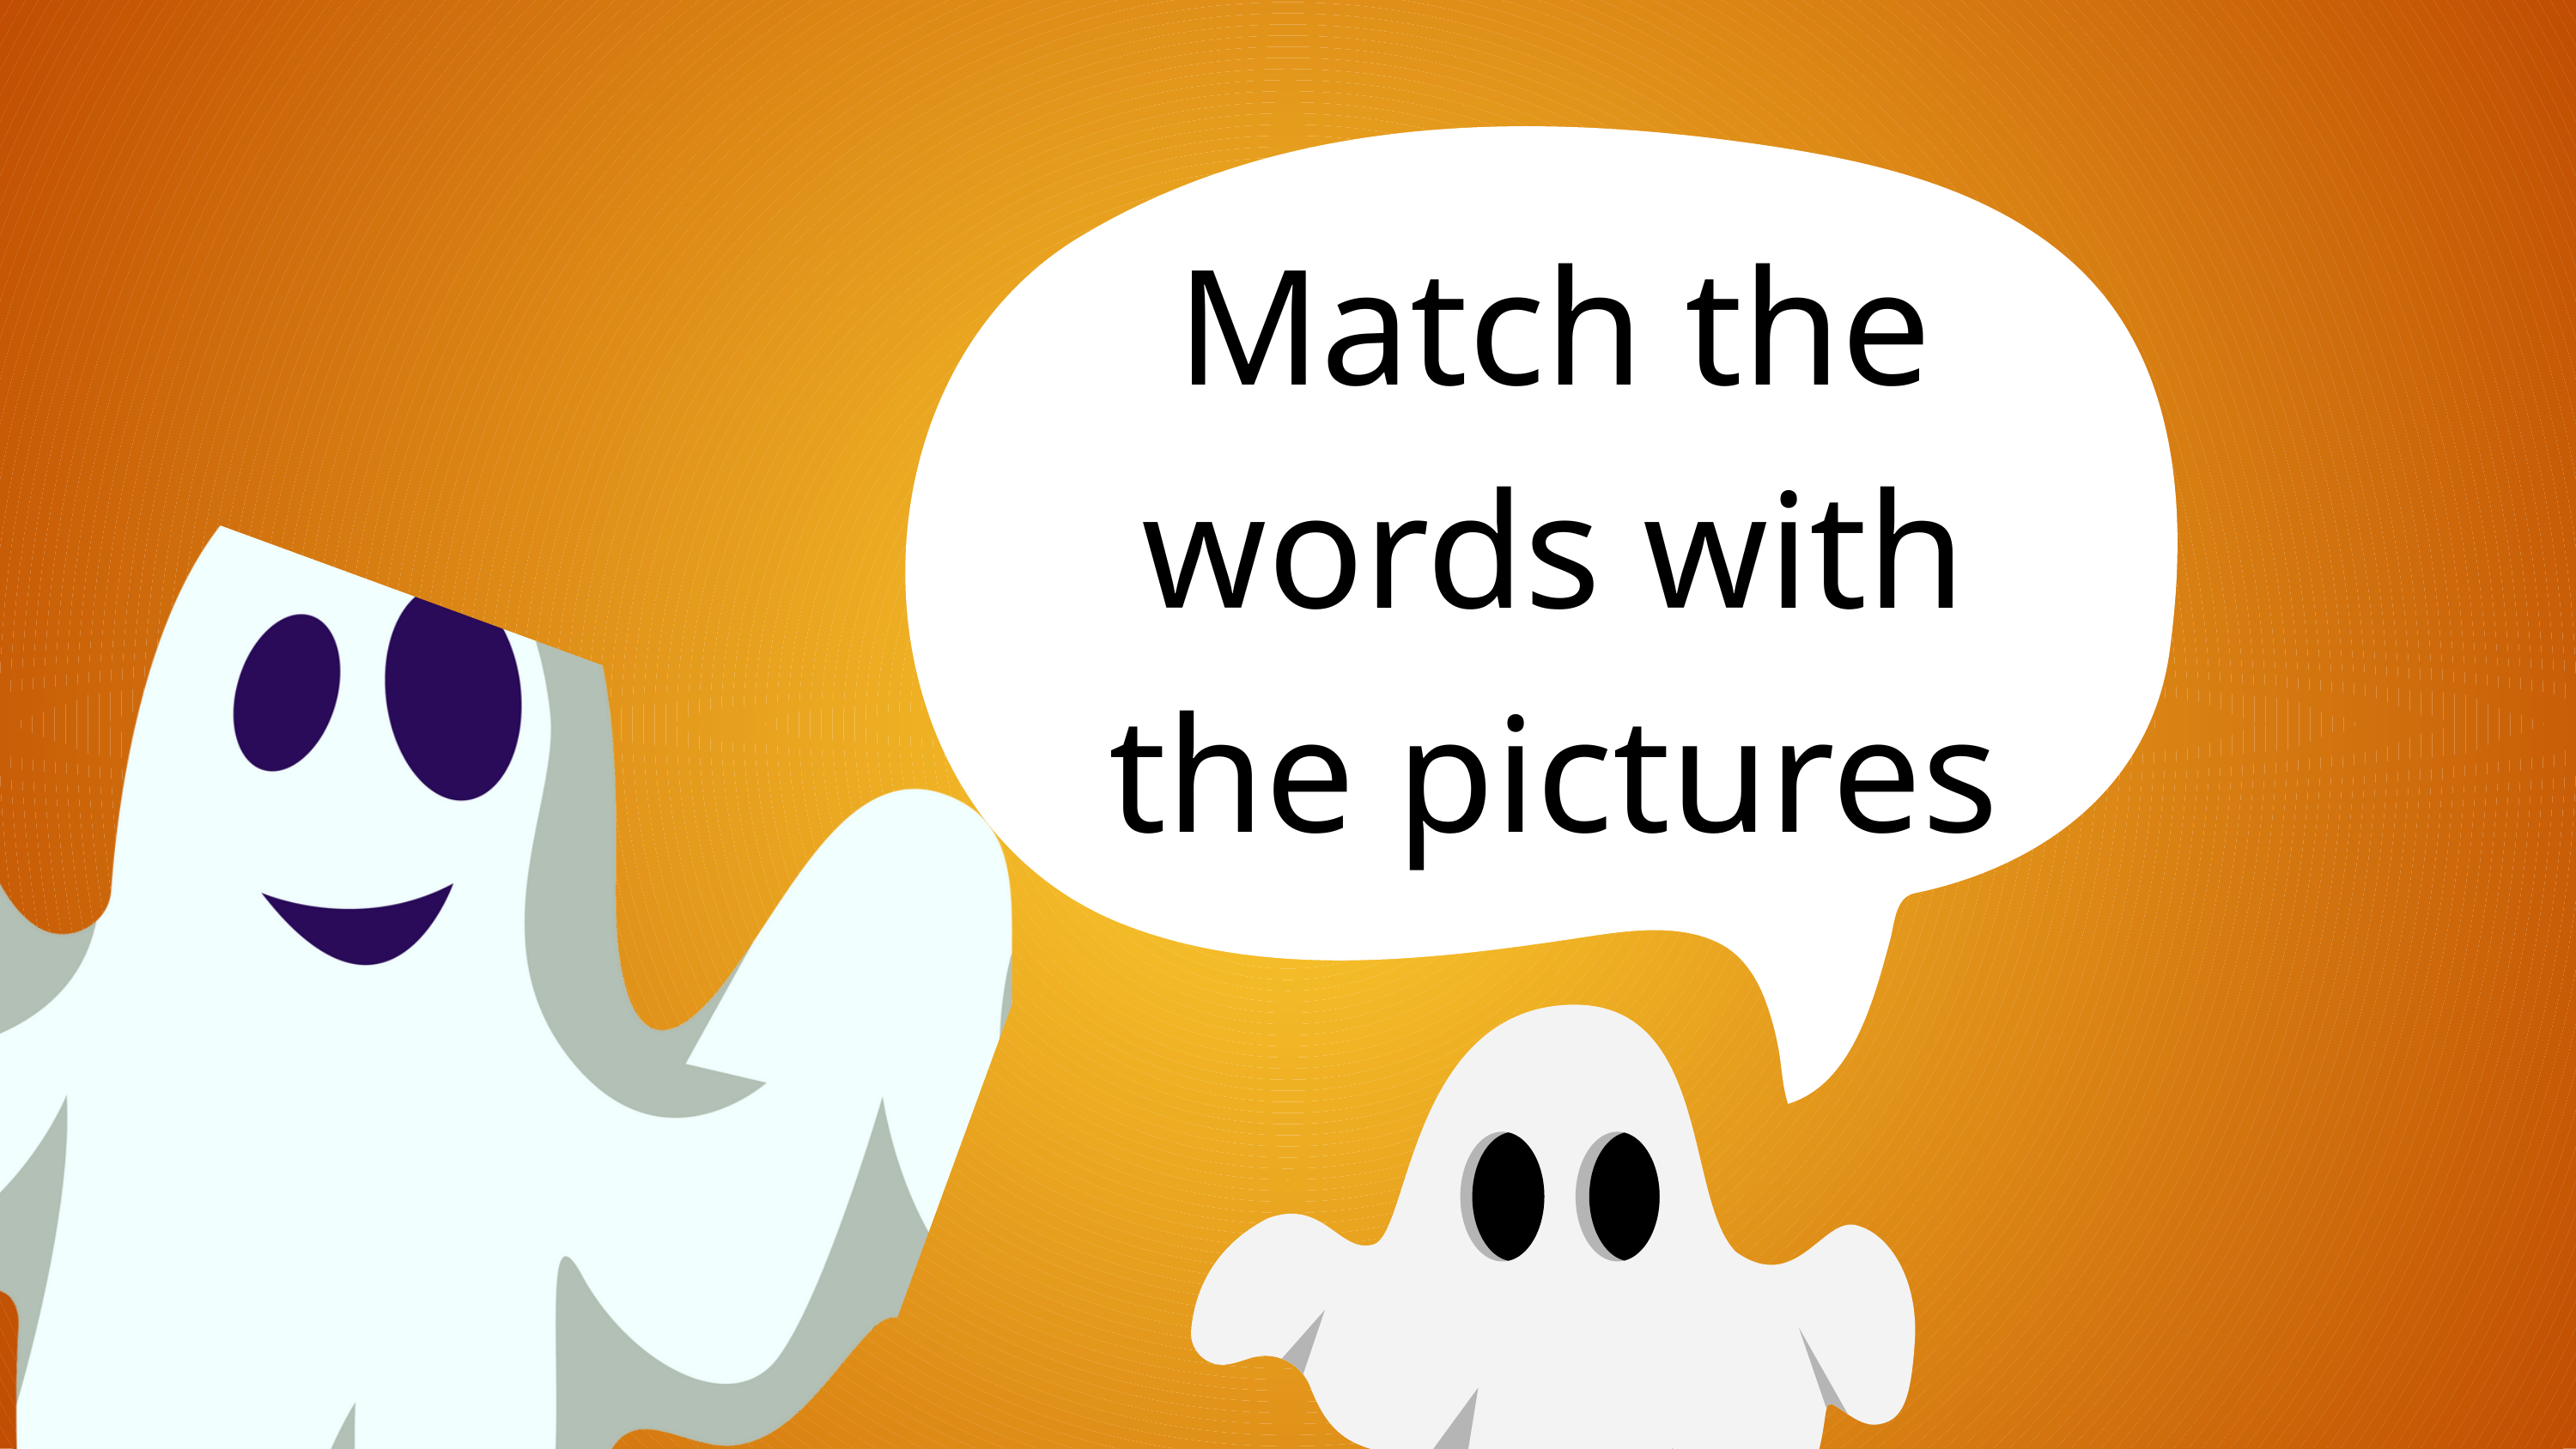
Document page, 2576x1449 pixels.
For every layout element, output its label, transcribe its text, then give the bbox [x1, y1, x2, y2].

text_box Match the words with the pictures [1424, 756, 1471, 822]
text_box Match the words with the pictures [1090, 193, 2018, 864]
text_box [0, 107, 2191, 1449]
